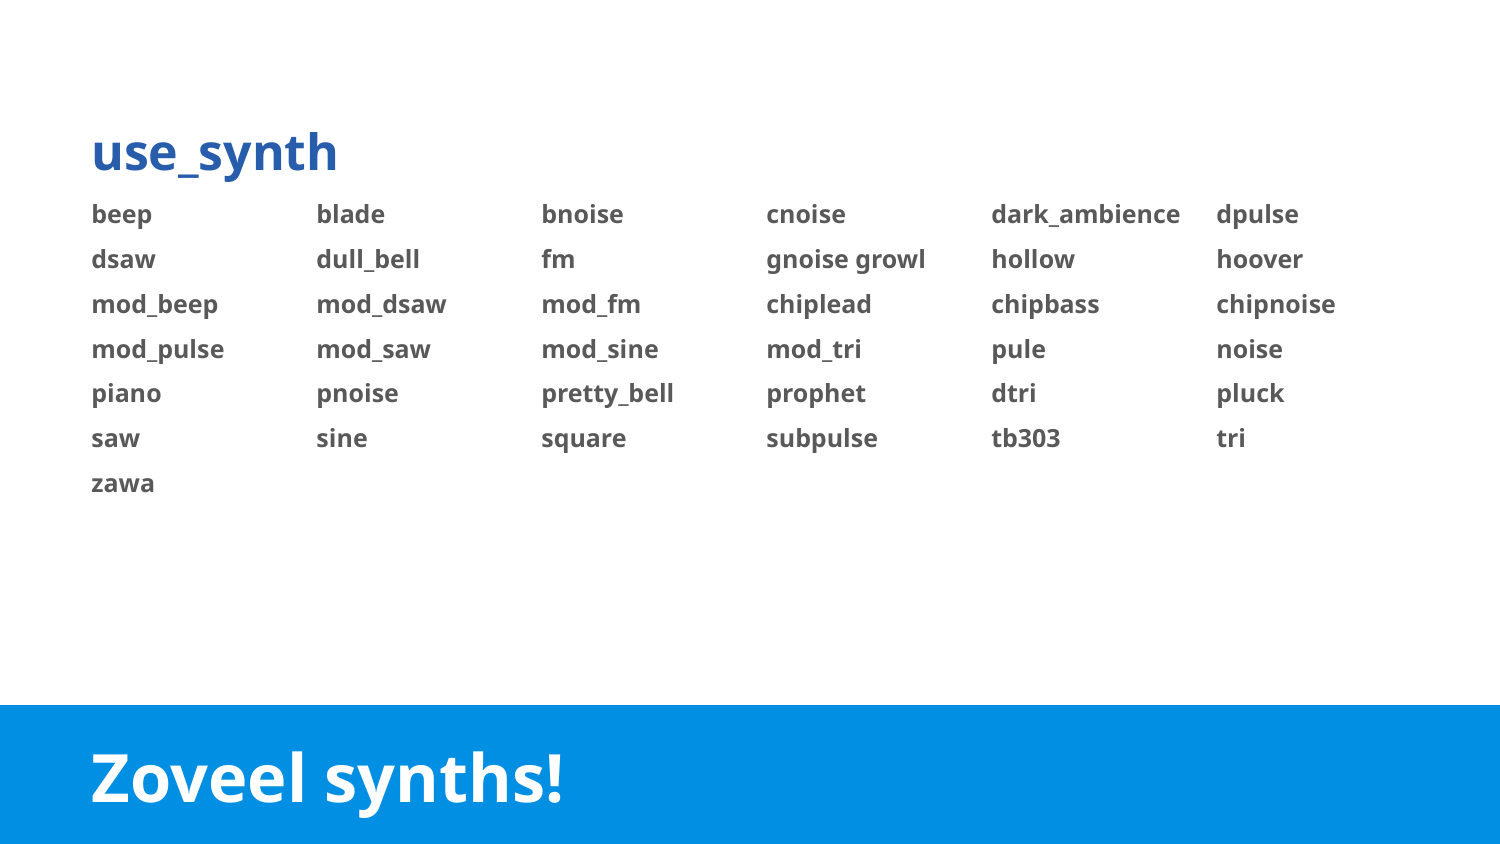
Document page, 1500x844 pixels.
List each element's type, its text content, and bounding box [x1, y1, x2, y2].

subtitle use_synth [76, 75, 1438, 152]
title Zoveel synths! [76, 721, 1500, 828]
list beep blade bnoise cnoise dark_ambience dpulse dsaw dull_bell fm gnoise growl hollow hoover mod_beep mod_dsaw mod_fm chiplead chipbass chipnoise mod_pulse mod_saw mod_sine mod_tri pule noise piano pnoise pretty_bell prophet dtri pluck saw sine square subpulse tb303 tri zawa [76, 168, 1454, 500]
picture [0, 705, 1500, 844]
